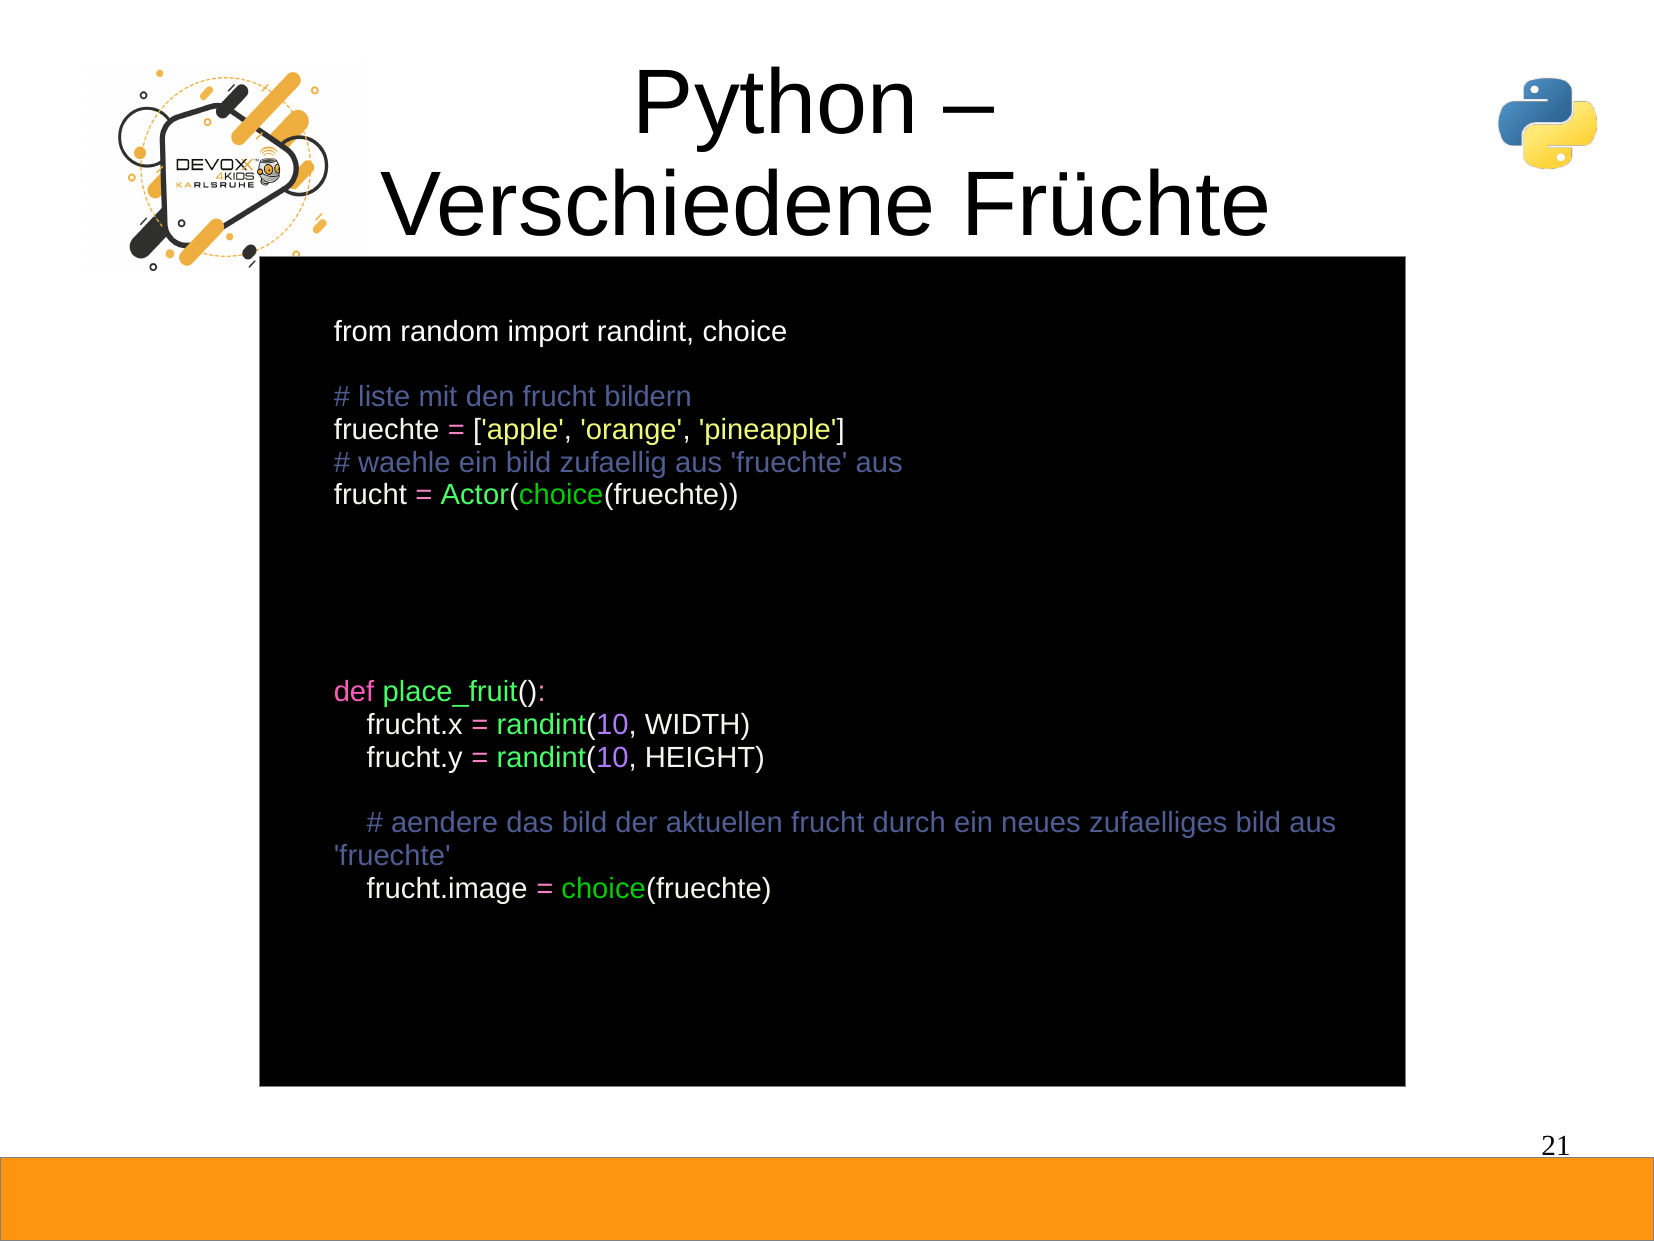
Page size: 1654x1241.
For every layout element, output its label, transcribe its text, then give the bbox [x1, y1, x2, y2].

picture [82, 58, 364, 278]
text_box from random import randint, choice # liste mit den frucht bildern fruechte = ['apple', 'orange', 'pineapple'] # waehle ein bild zufaellig aus 'fruechte' aus frucht = Actor(choice(fruechte)) def place_fruit(): frucht.x = randint(10, WIDTH) frucht.y = randint(10, HEIGHT) # aendere das bild der aktuellen frucht durch ein neues zufaelliges bild aus 'fruechte' frucht.image = choice(fruechte) [318, 307, 1371, 943]
title Python – Verschiedene Früchte [82, 49, 1571, 257]
text_box [0, 1157, 1654, 1241]
picture [1476, 58, 1619, 189]
text_box [259, 256, 1406, 1087]
